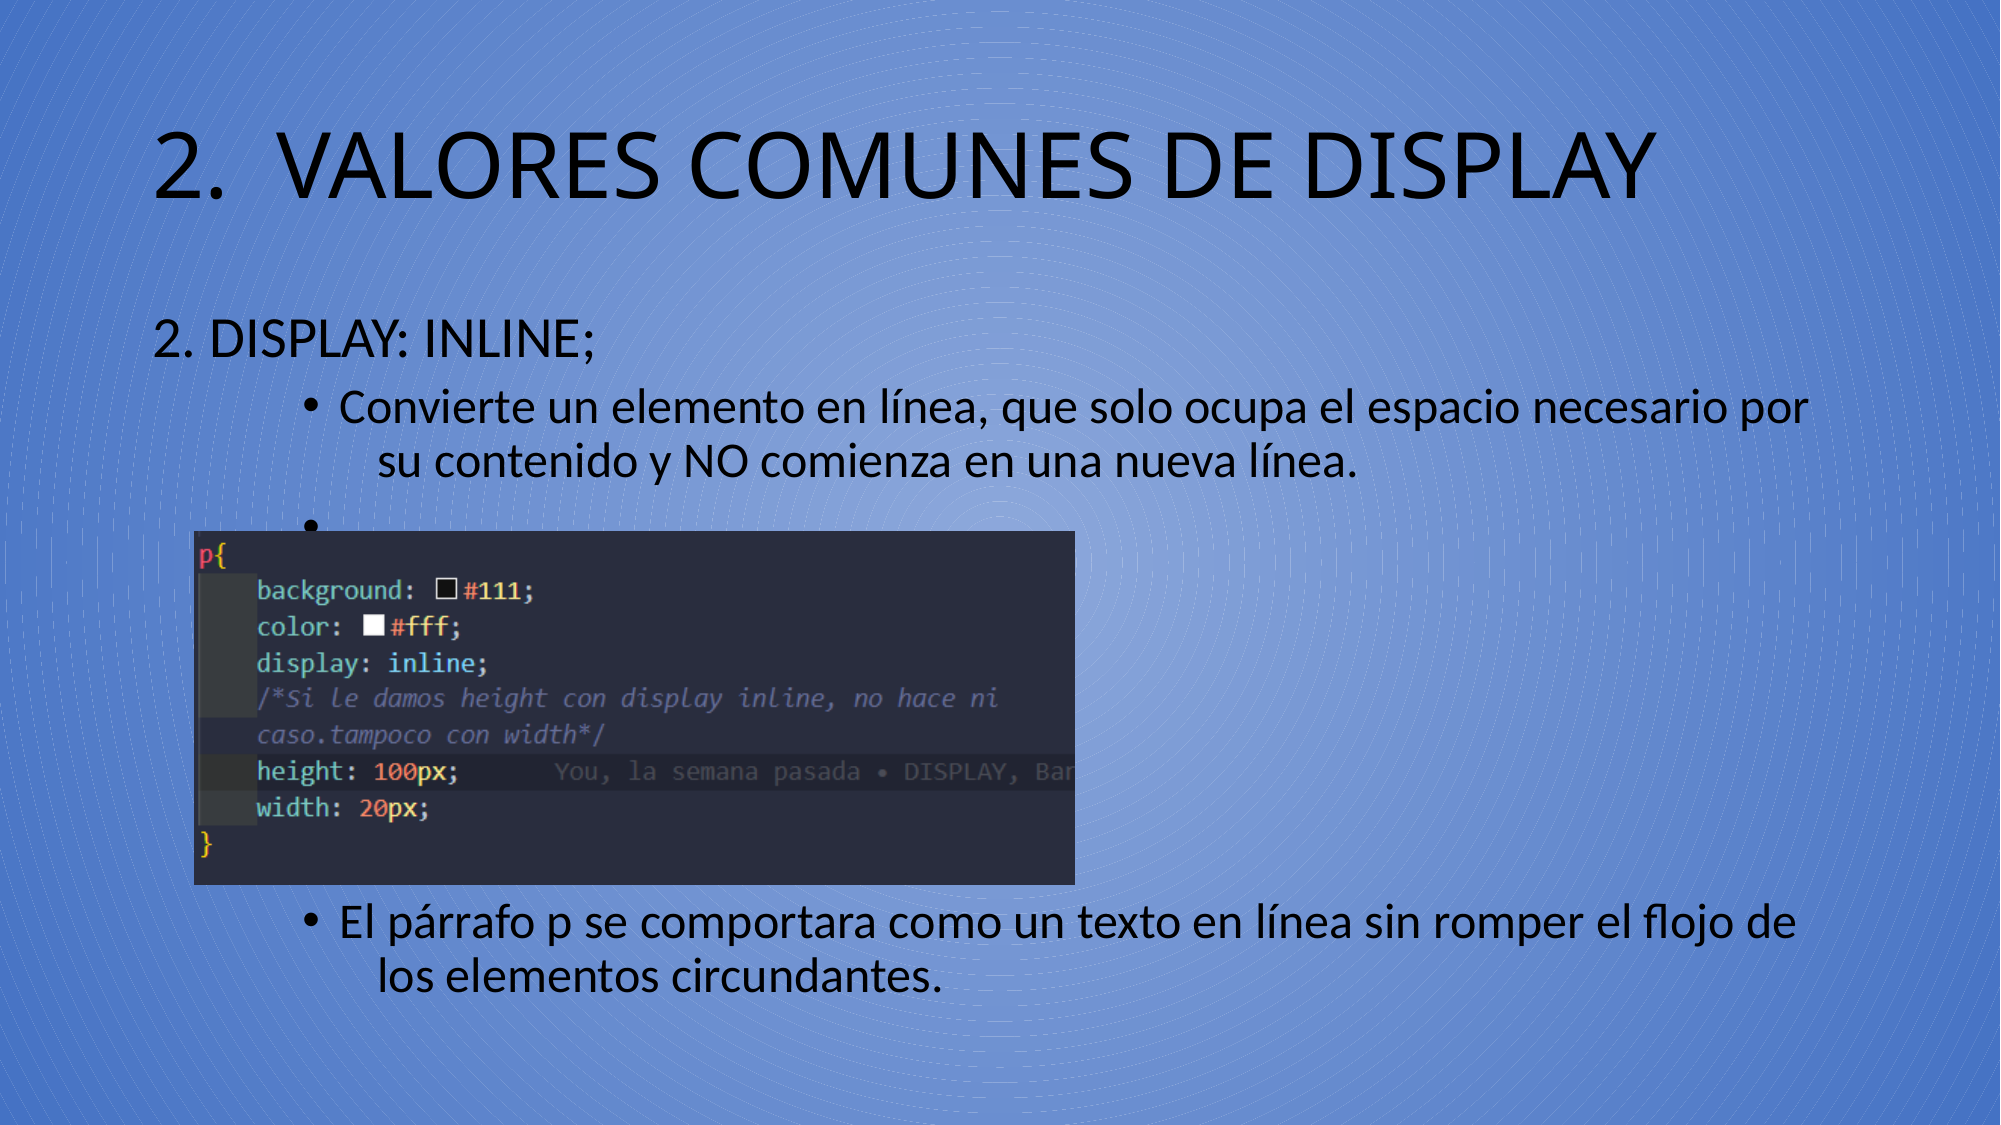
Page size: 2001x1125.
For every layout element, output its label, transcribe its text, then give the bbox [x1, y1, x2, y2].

picture [194, 531, 1075, 885]
list 2. DISPLAY: INLINE; Convierte un elemento en línea, que solo ocupa el espacio necesario por su contenido y NO comienza en una nueva línea. El párrafo p se comportara como un texto en línea sin romper el flojo de los elementos circundantes. [137, 299, 1863, 1014]
title 2. VALORES COMUNES DE DISPLAY [137, 59, 1863, 278]
